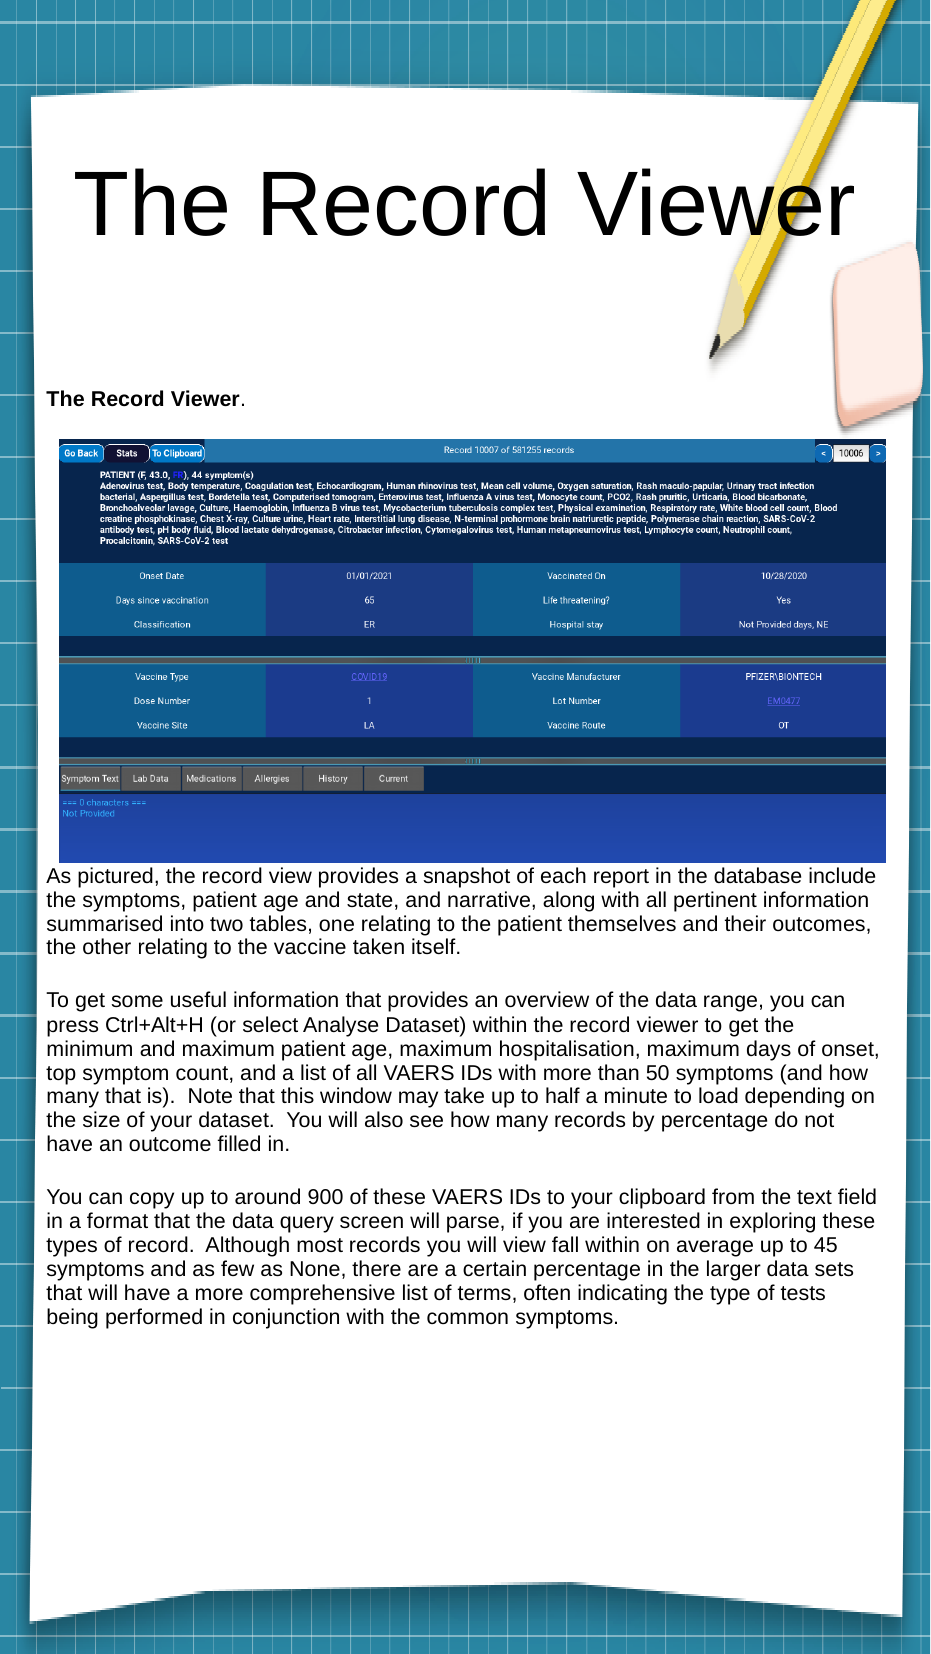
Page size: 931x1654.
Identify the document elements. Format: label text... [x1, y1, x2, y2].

picture [0, 0, 931, 1654]
list The Record Viewer. As pictured, the record view provides a snapshot of each report in the database include the symptoms, patient age and state, and narrative, along with all pertinent information summarised into two tables, one relating to the patient themselves and their outcomes, the other relating to the vaccine taken itself. To get some useful information that provides an overview of the data range, you can press Ctrl+Alt+H (or select Analyse Dataset) within the record viewer to get the minimum and maximum patient age, maximum hospitalisation, maximum days of onset, top symptom count, and a list of all VAERS IDs with more than 50 symptoms (and how many that is). Note that this window may take up to half a minute to load depending on the size of your dataset. You will also see how many records by percentage do not have an outcome filled in. You can copy up to around 900 of these VAERS IDs to your clipboard from the text field in a format that the data query screen will parse, if you are interested in exploring these types of record. Although most records you will view fall within on average up to 45 symptoms and as few as None, there are a certain percentage in the larger data sets that will have a more comprehensive list of terms, often indicating the type of tests being performed in conjunction with the common symptoms. [46, 386, 884, 1346]
title The Record Viewer [46, 65, 884, 342]
